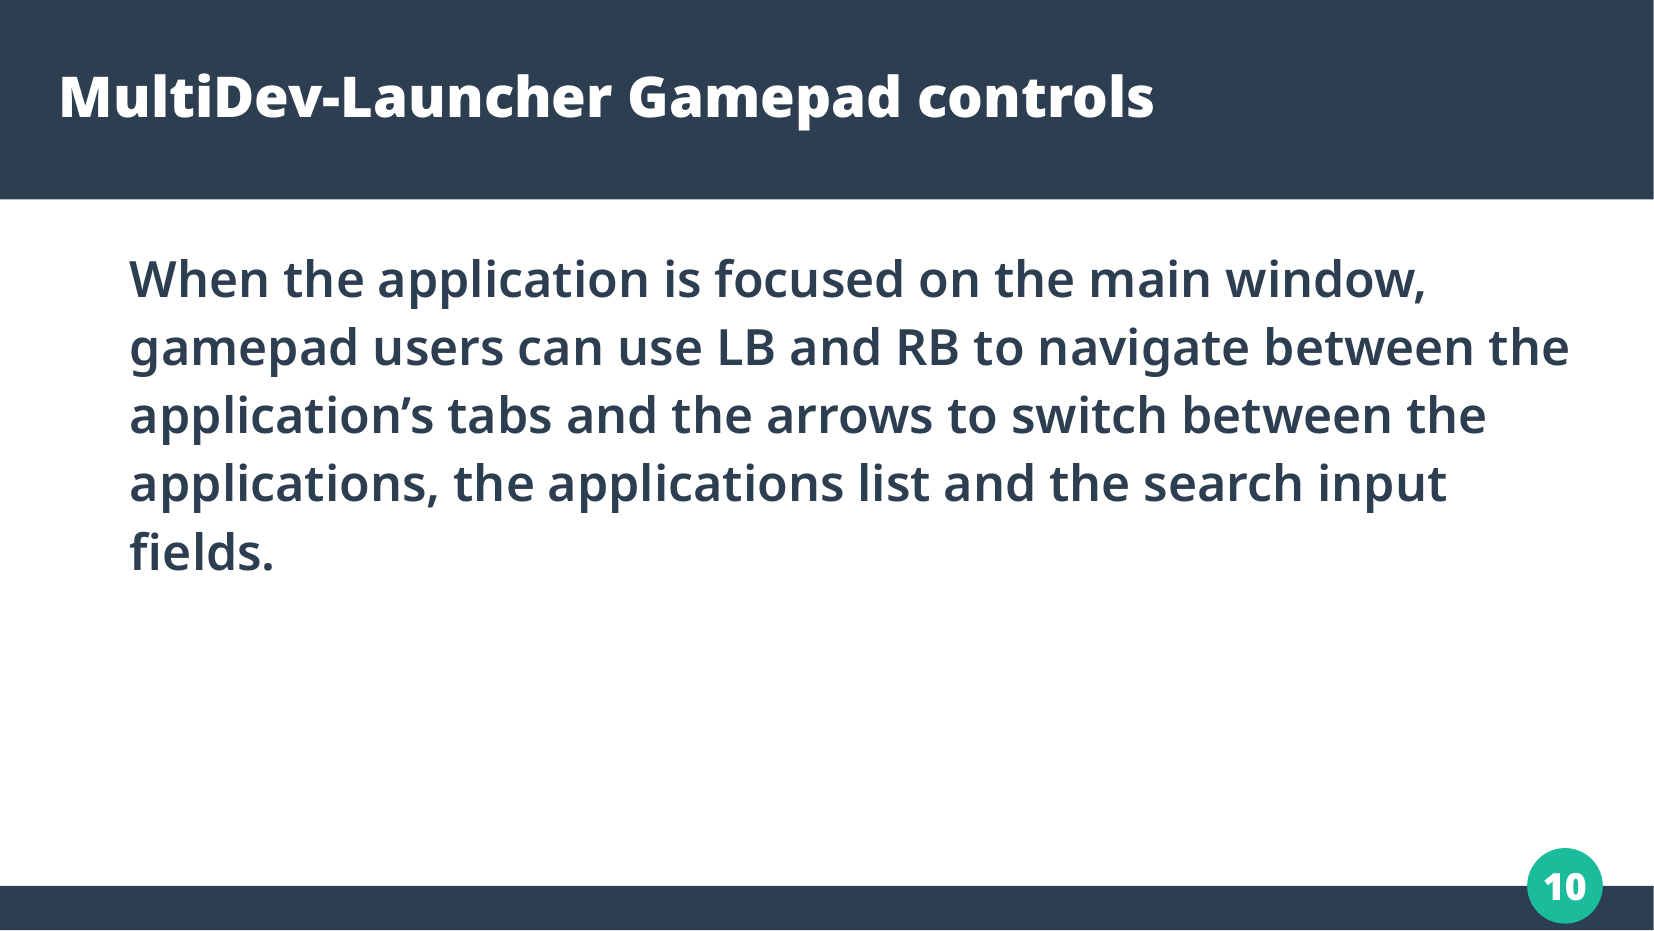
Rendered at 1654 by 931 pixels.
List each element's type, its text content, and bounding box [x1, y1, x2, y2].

title MultiDev-Launcher Gamepad controls [59, 37, 1595, 156]
list When the application is focused on the main window, gamepad users can use LB and RB to navigate between the application’s tabs and the arrows to switch between the applications, the applications list and the search input fields. [59, 243, 1595, 864]
